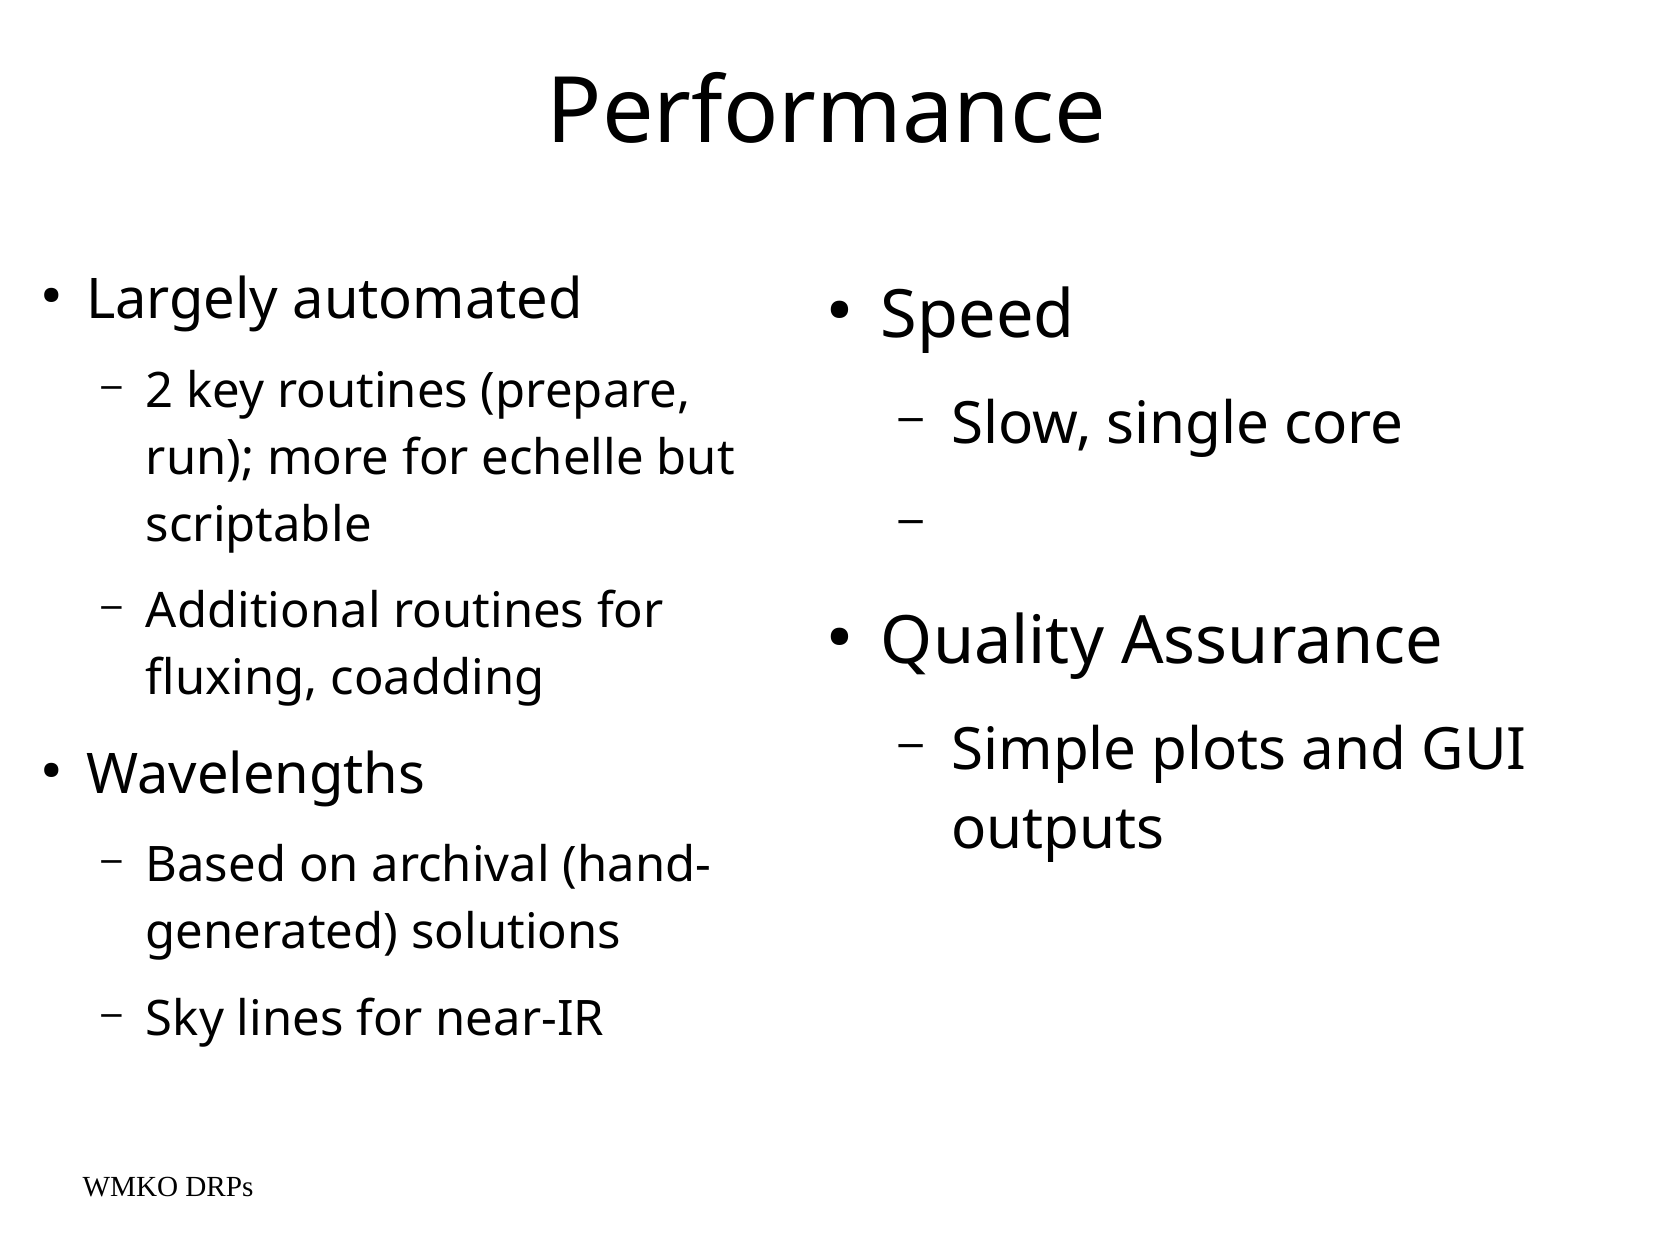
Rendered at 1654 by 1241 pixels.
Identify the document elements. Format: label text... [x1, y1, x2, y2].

list Speed Slow, single core Quality Assurance Simple plots and GUI outputs [810, 266, 1651, 1051]
title Performance [82, 47, 1571, 167]
list Largely automated 2 key routines (prepare, run); more for echelle but scriptable Additional routines for fluxing, coadding Wavelengths Based on archival (hand-generated) solutions Sky lines for near-IR [26, 258, 807, 1054]
